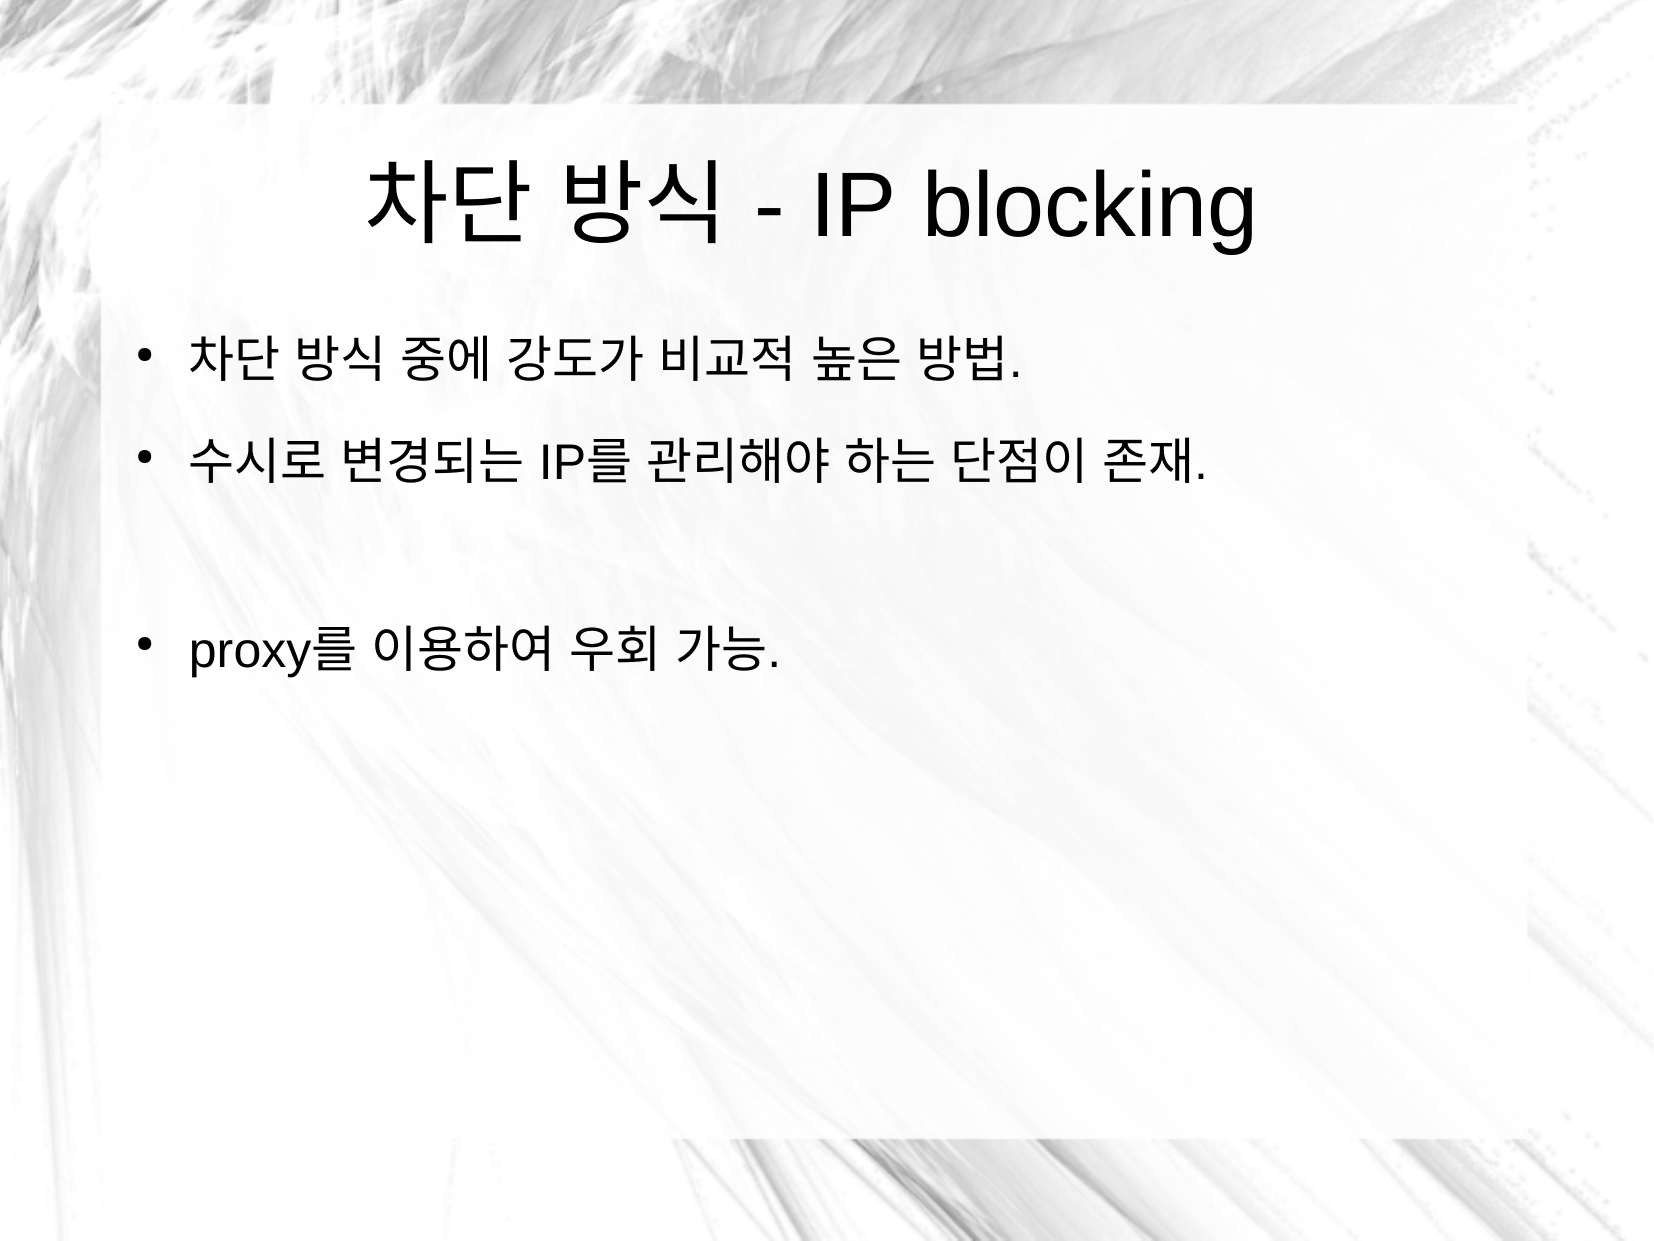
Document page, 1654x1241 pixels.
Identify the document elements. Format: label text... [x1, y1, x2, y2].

list 차단 방식 중에 강도가 비교적 높은 방법. 수시로 변경되는 IP를 관리해야 하는 단점이 존재. proxy를 이용하여 우회 가능. [118, 319, 1571, 945]
title 차단 방식 - IP blocking [118, 112, 1506, 281]
picture [0, 0, 1654, 1241]
